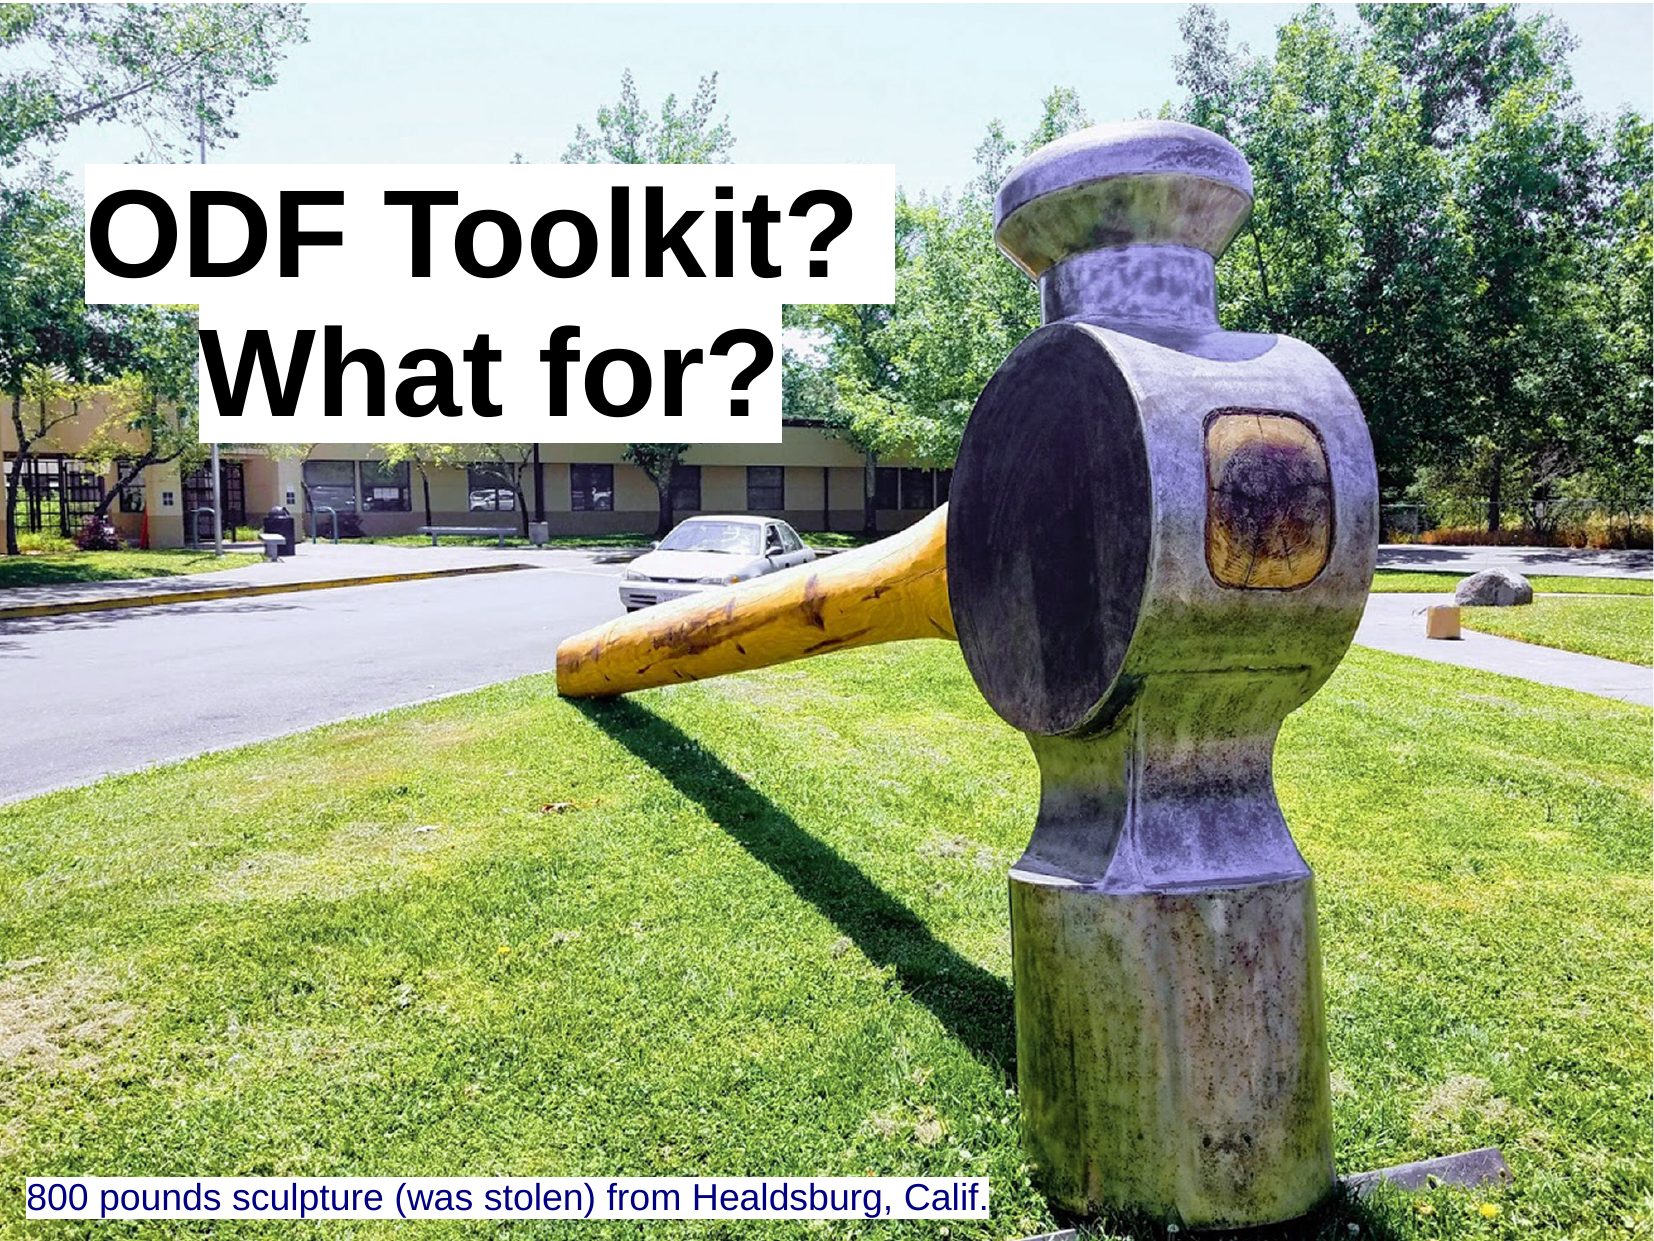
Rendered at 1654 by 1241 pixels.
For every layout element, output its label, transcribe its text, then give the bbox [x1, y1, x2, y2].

picture [0, 3, 1654, 1241]
text_box ODF Toolkit? What for? [0, 156, 1028, 520]
text_box 800 pounds sculpture (was stolen) from Healdsburg, Calif. [11, 1169, 1170, 1227]
